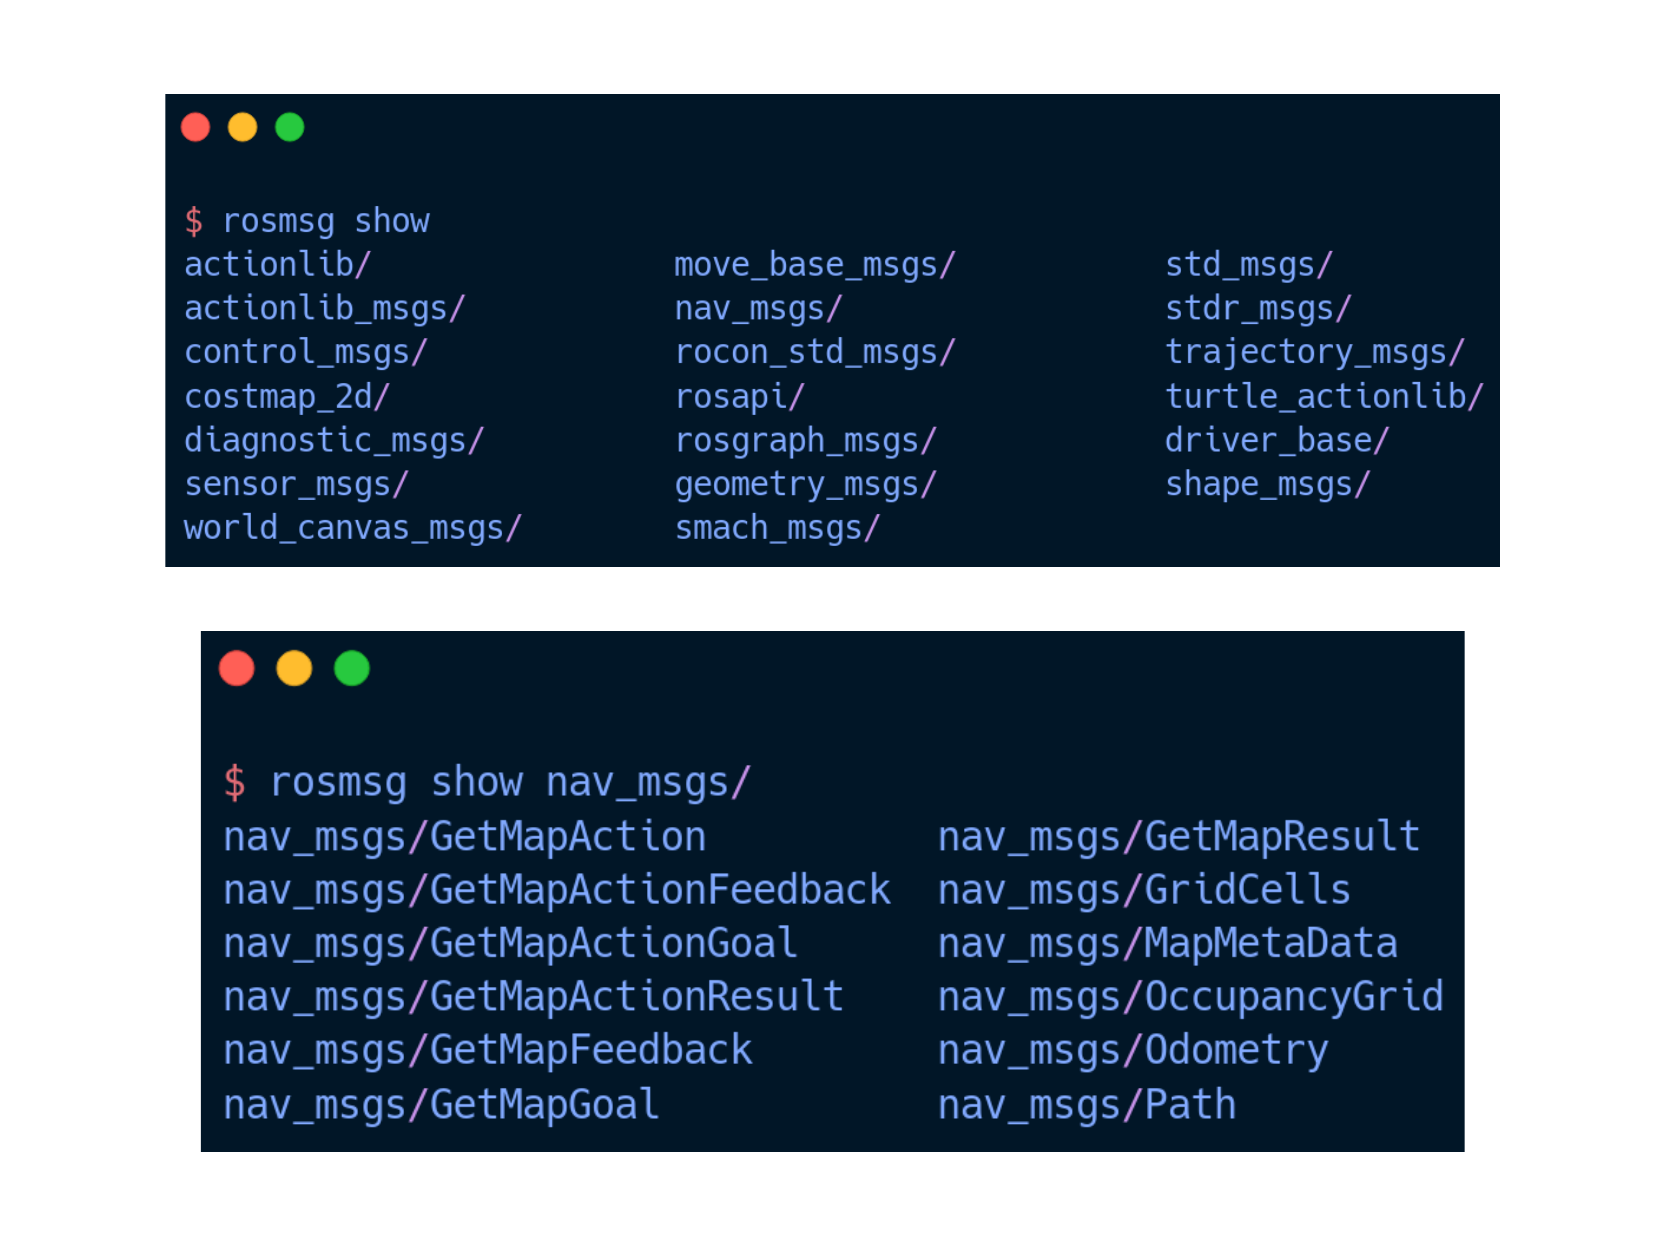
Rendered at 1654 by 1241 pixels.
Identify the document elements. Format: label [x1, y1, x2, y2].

picture [200, 631, 1465, 1152]
picture [165, 94, 1501, 567]
